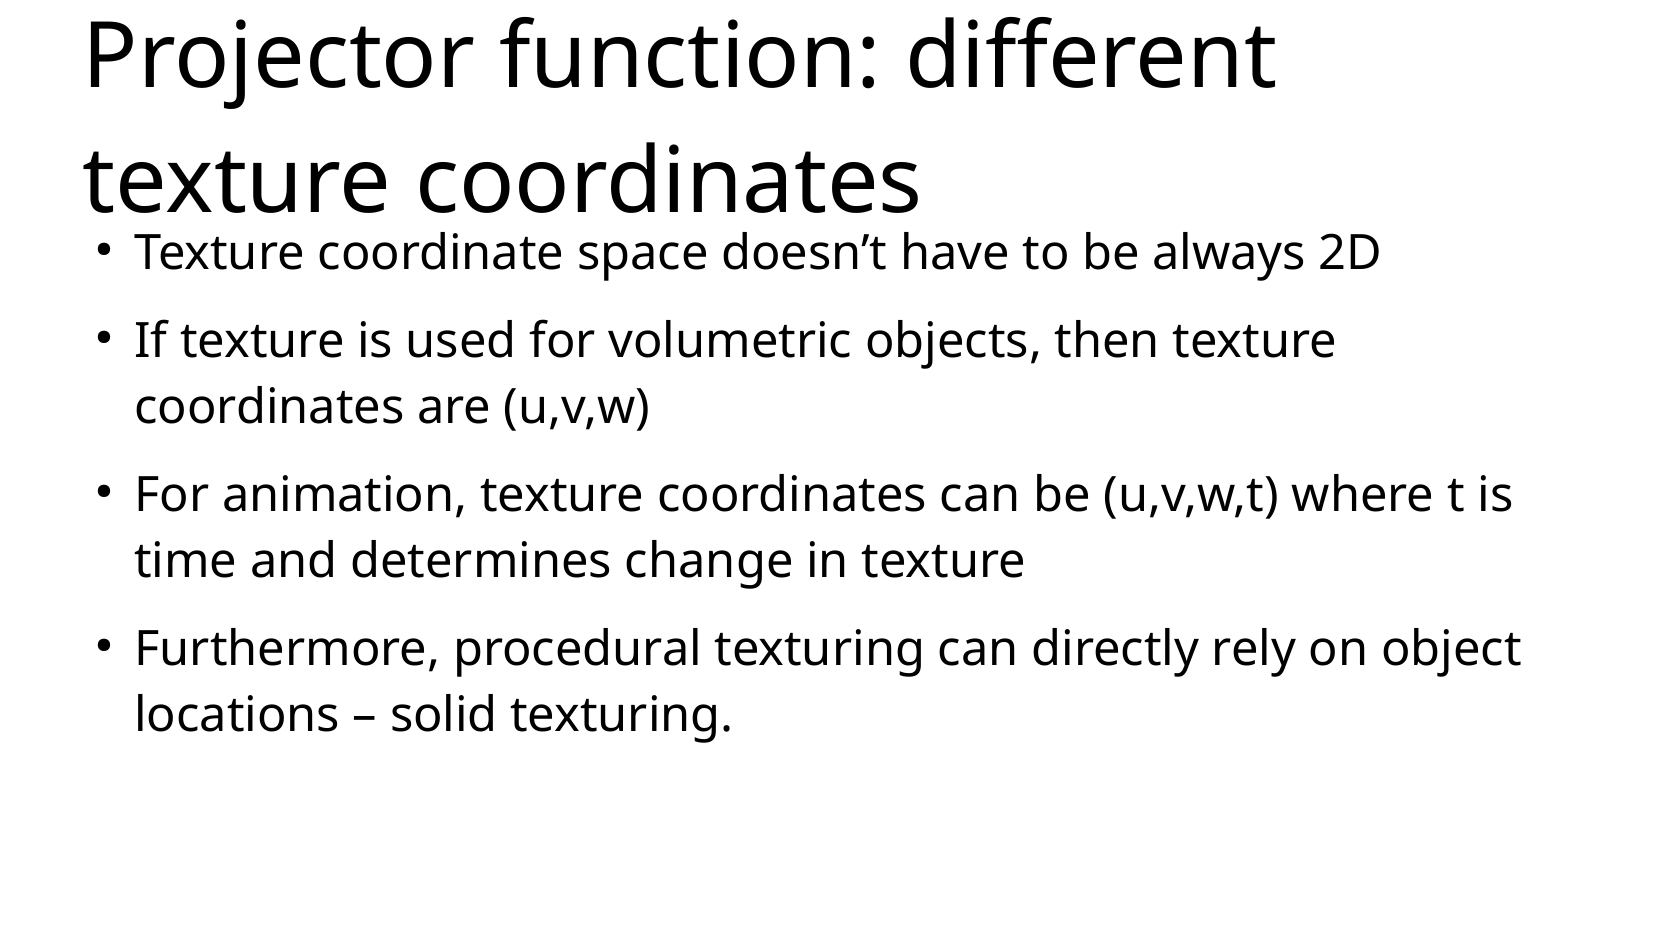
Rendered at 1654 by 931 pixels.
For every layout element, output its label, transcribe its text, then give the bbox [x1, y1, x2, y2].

list Texture coordinate space doesn’t have to be always 2D If texture is used for volumetric objects, then texture coordinates are (u,v,w) For animation, texture coordinates can be (u,v,w,t) where t is time and determines change in texture Furthermore, procedural texturing can directly rely on object locations – solid texturing. [82, 217, 1571, 758]
title Projector function: different texture coordinates [82, 0, 1571, 217]
